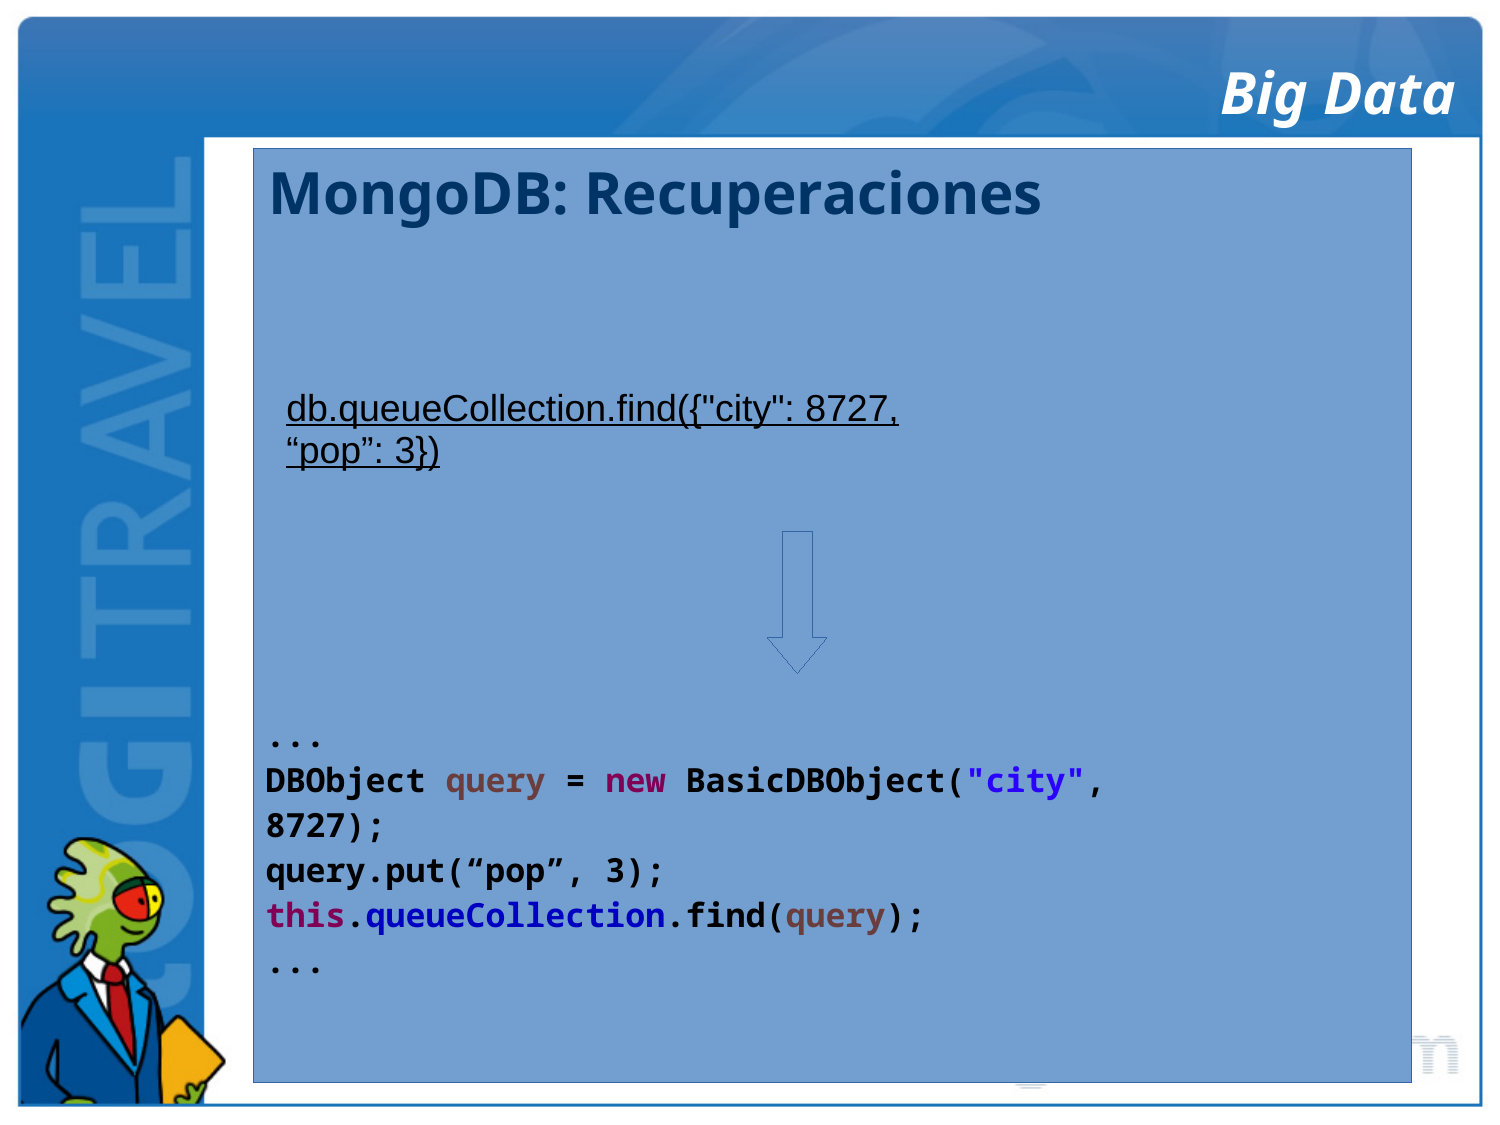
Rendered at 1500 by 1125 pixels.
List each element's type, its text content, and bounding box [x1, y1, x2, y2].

text_box MongoDB: Recuperaciones [253, 148, 1412, 1083]
text_box ... DBObject query = new BasicDBObject("city", 8727); query.put(“pop”, 3); this.queueCollection.find(query); ... [250, 704, 1241, 913]
text_box Big Data [1284, 89, 1296, 108]
text_box Big Data [694, 62, 1471, 121]
text_box db.queueCollection.find({"city": 8727, “pop”: 3}) [271, 380, 923, 479]
text_box [767, 531, 827, 674]
picture [0, 0, 1500, 1125]
